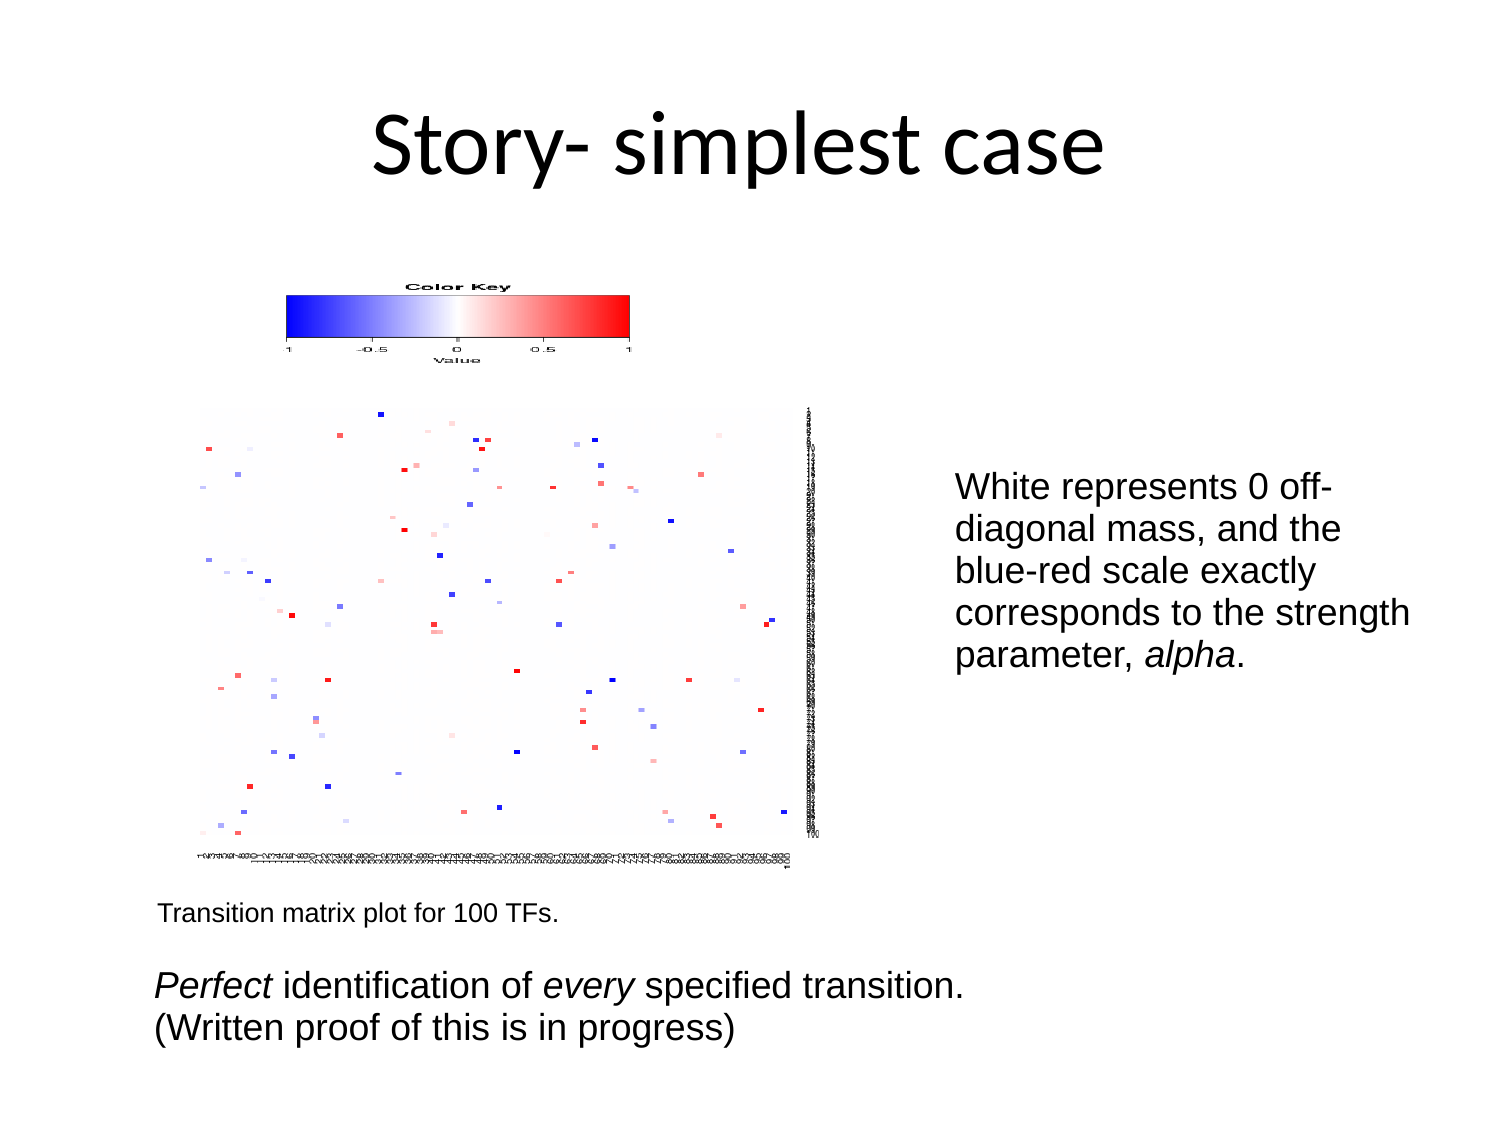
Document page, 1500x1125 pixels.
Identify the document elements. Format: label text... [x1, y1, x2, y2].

text_box White represents 0 off-diagonal mass, and the blue-red scale exactly corresponds to the strength parameter, alpha. [940, 458, 1439, 683]
picture [283, 283, 637, 364]
text_box Perfect identification of every specified transition. (Written proof of this is in progress) [138, 957, 1001, 1057]
picture [182, 385, 824, 878]
text_box Transition matrix plot for 100 TFs. [142, 890, 575, 937]
title Story- simplest case [101, 31, 1377, 273]
